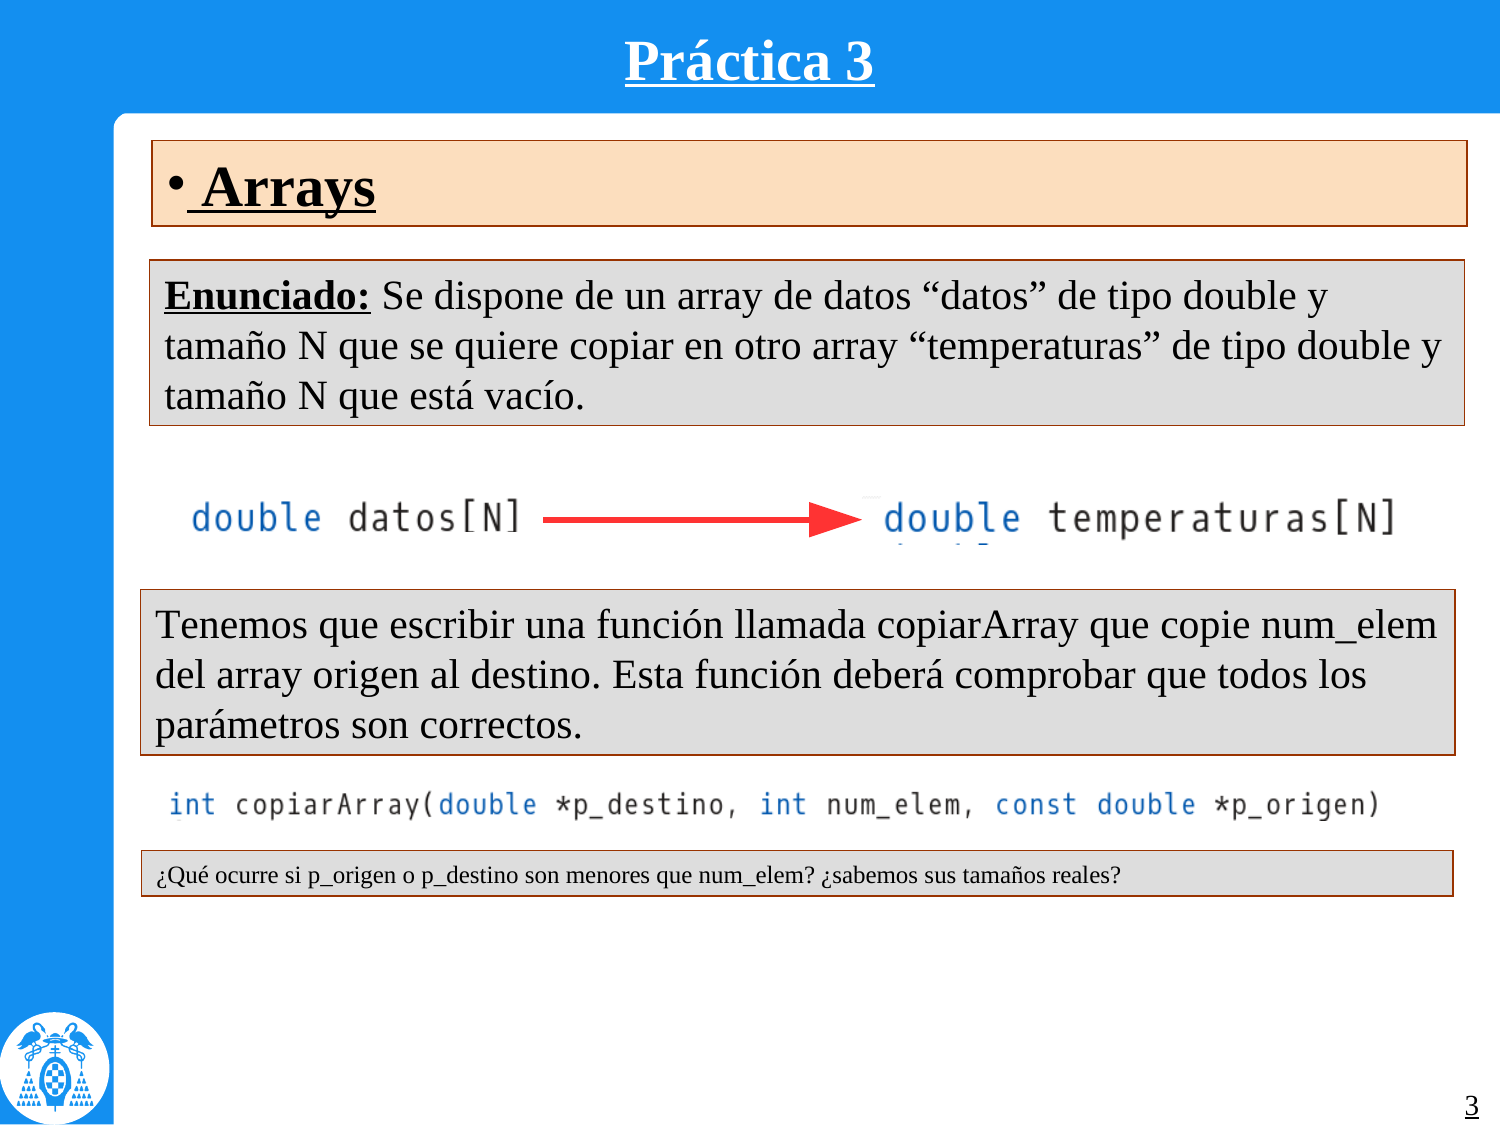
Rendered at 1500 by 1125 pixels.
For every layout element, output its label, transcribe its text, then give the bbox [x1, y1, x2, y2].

text_box Enunciado: Se dispone de un array de datos “datos” de tipo double y tamaño N que se quiere copiar en otro array “temperaturas” de tipo double y tamaño N que está vacío. [149, 259, 1465, 426]
text_box ¿Qué ocurre si p_origen o p_destino son menores que num_elem? ¿sabemos sus tamaños reales? [141, 850, 1453, 896]
picture [177, 496, 525, 532]
text_box Arrays [152, 140, 1467, 227]
picture [15, 1017, 98, 1112]
text_box Tenemos que escribir una función llamada copiarArray que copie num_elem del array origen al destino. Esta función deberá comprobar que todos los parámetros son correctos. [140, 589, 1456, 755]
text_box <número> [1047, 1078, 1495, 1125]
text_box Práctica 3 [215, 14, 1285, 101]
picture [165, 779, 1394, 821]
picture [862, 496, 1406, 545]
